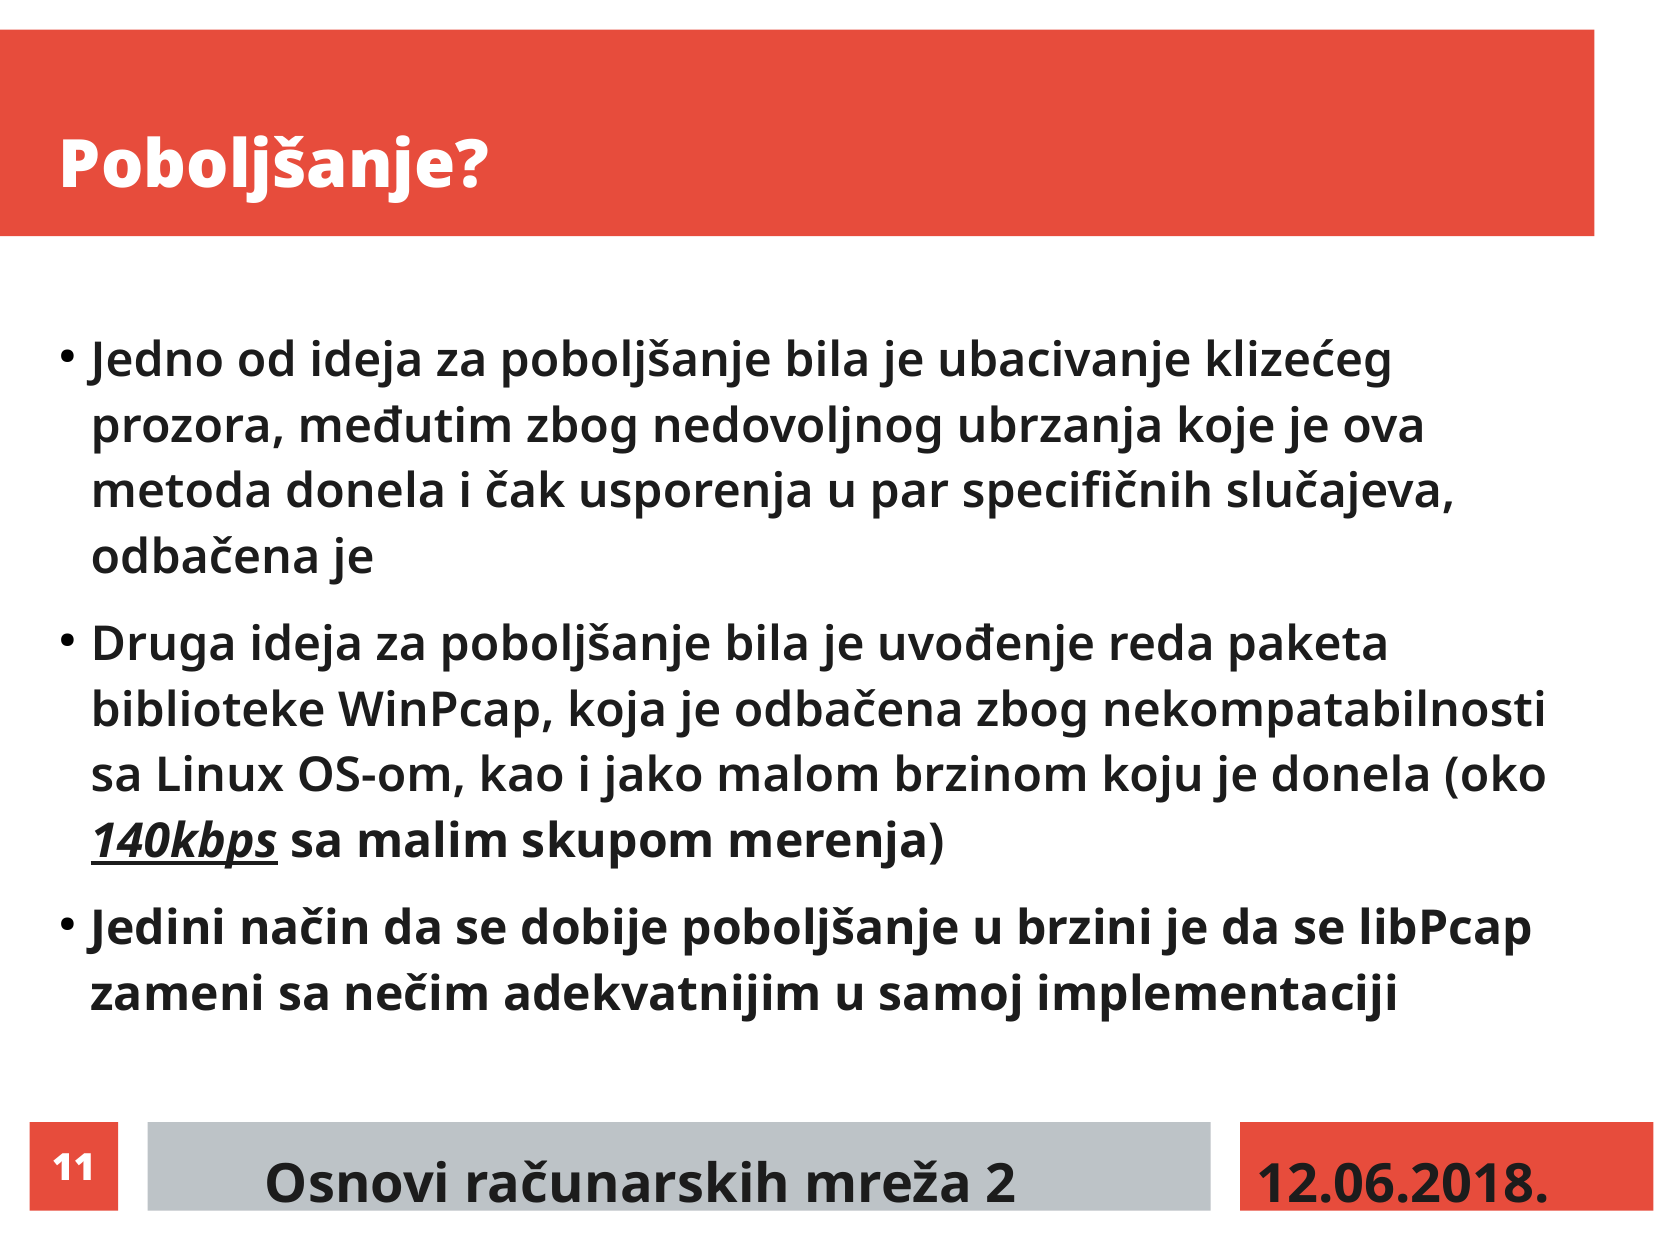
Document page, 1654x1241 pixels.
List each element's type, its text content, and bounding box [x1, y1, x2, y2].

text_box Osnovi računarskih mreža 2 [265, 1144, 1132, 1205]
text_box 12.06.2018. [1256, 1144, 1634, 1220]
title Poboljšanje? [59, 59, 1595, 207]
list Jedno od ideja za poboljšanje bila je ubacivanje klizećeg prozora, međutim zbog nedovoljnog ubrzanja koje je ova metoda donela i čak usporenja u par specifičnih slučajeva, odbačena je Druga ideja za poboljšanje bila je uvođenje reda paketa biblioteke WinPcap, koja je odbačena zbog nekompatabilnosti sa Linux OS-om, kao i jako malom brzinom koju je donela (oko 140kbps sa malim skupom merenja) Jedini način da se dobije poboljšanje u brzini je da se libPcap zameni sa nečim adekvatnijim u samoj implementaciji [59, 324, 1565, 1093]
